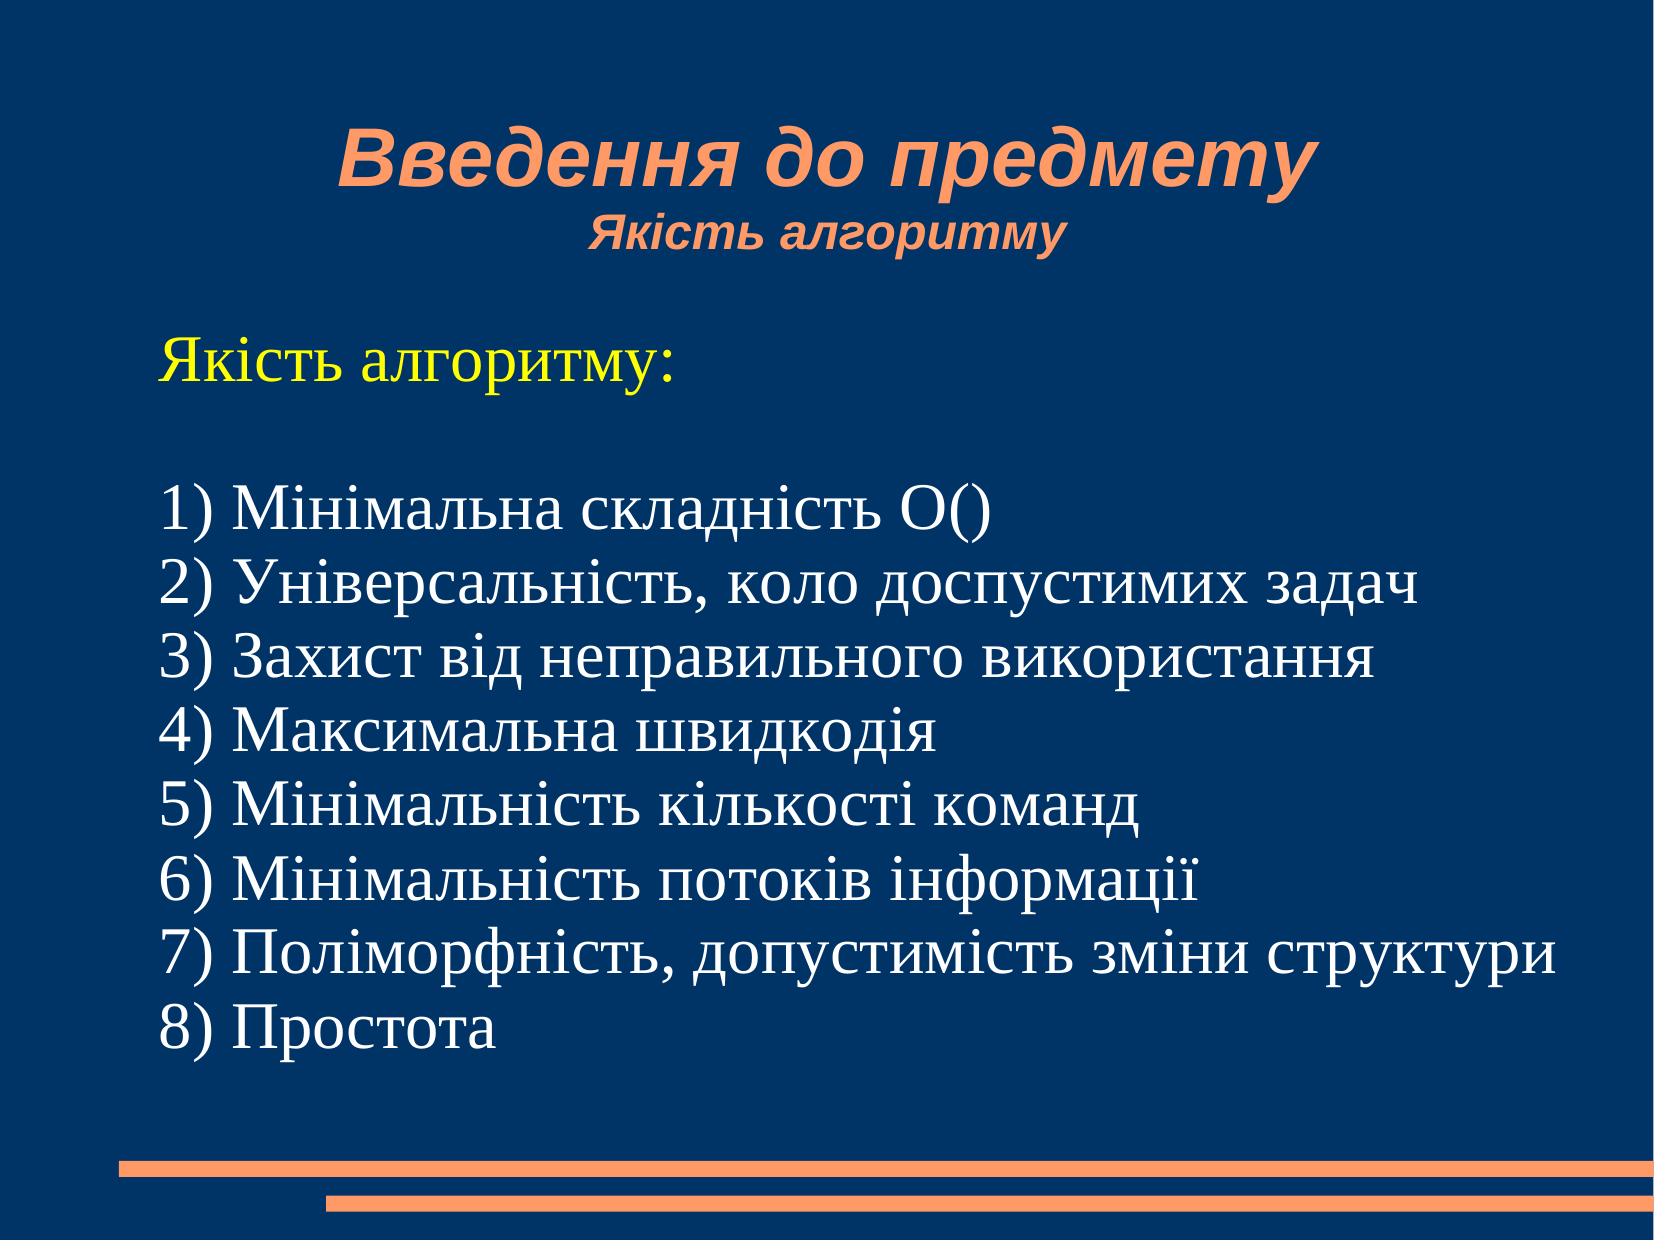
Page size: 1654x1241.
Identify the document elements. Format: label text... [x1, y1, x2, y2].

title Введення до предмету Якість алгоритму [121, 46, 1534, 325]
list Якість алгоритму: 1) Мінімальна складність О() 2) Універсальність, коло доспустимих задач 3) Захист від неправильного використання 4) Максимальна швидкодія 5) Мінімальність кількості команд 6) Мінімальність потоків інформації 7) Поліморфність, допустимість зміни структури 8) Простота [121, 322, 1561, 1132]
